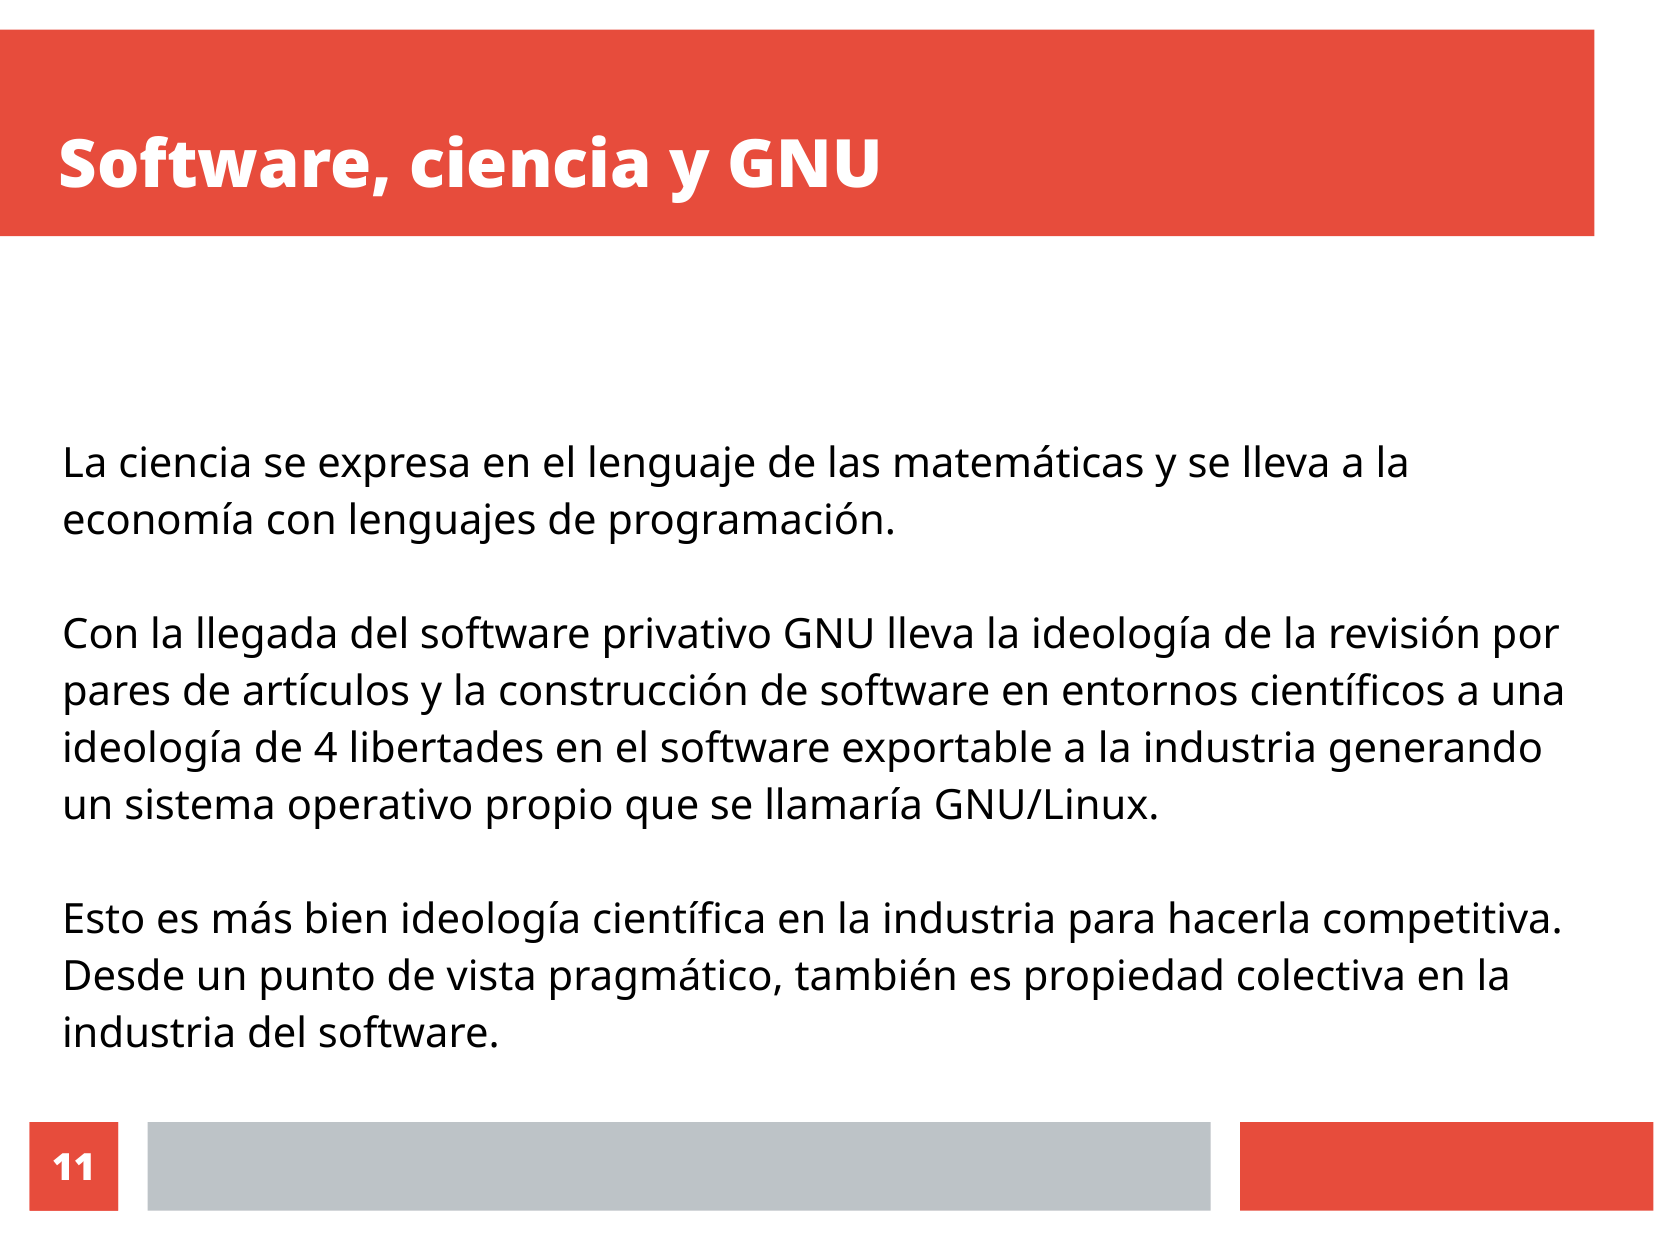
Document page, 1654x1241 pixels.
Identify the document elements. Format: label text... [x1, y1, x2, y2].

text_box La ciencia se expresa en el lenguaje de las matemáticas y se lleva a la economía con lenguajes de programación. Con la llegada del software privativo GNU lleva la ideología de la revisión por pares de artículos y la construcción de software en entornos científicos a una ideología de 4 libertades en el software exportable a la industria generando un sistema operativo propio que se llamaría GNU/Linux. Esto es más bien ideología científica en la industria para hacerla competitiva. Desde un punto de vista pragmático, también es propiedad colectiva en la industria del software. [47, 425, 1619, 1119]
title Software, ciencia y GNU [59, 59, 1595, 207]
